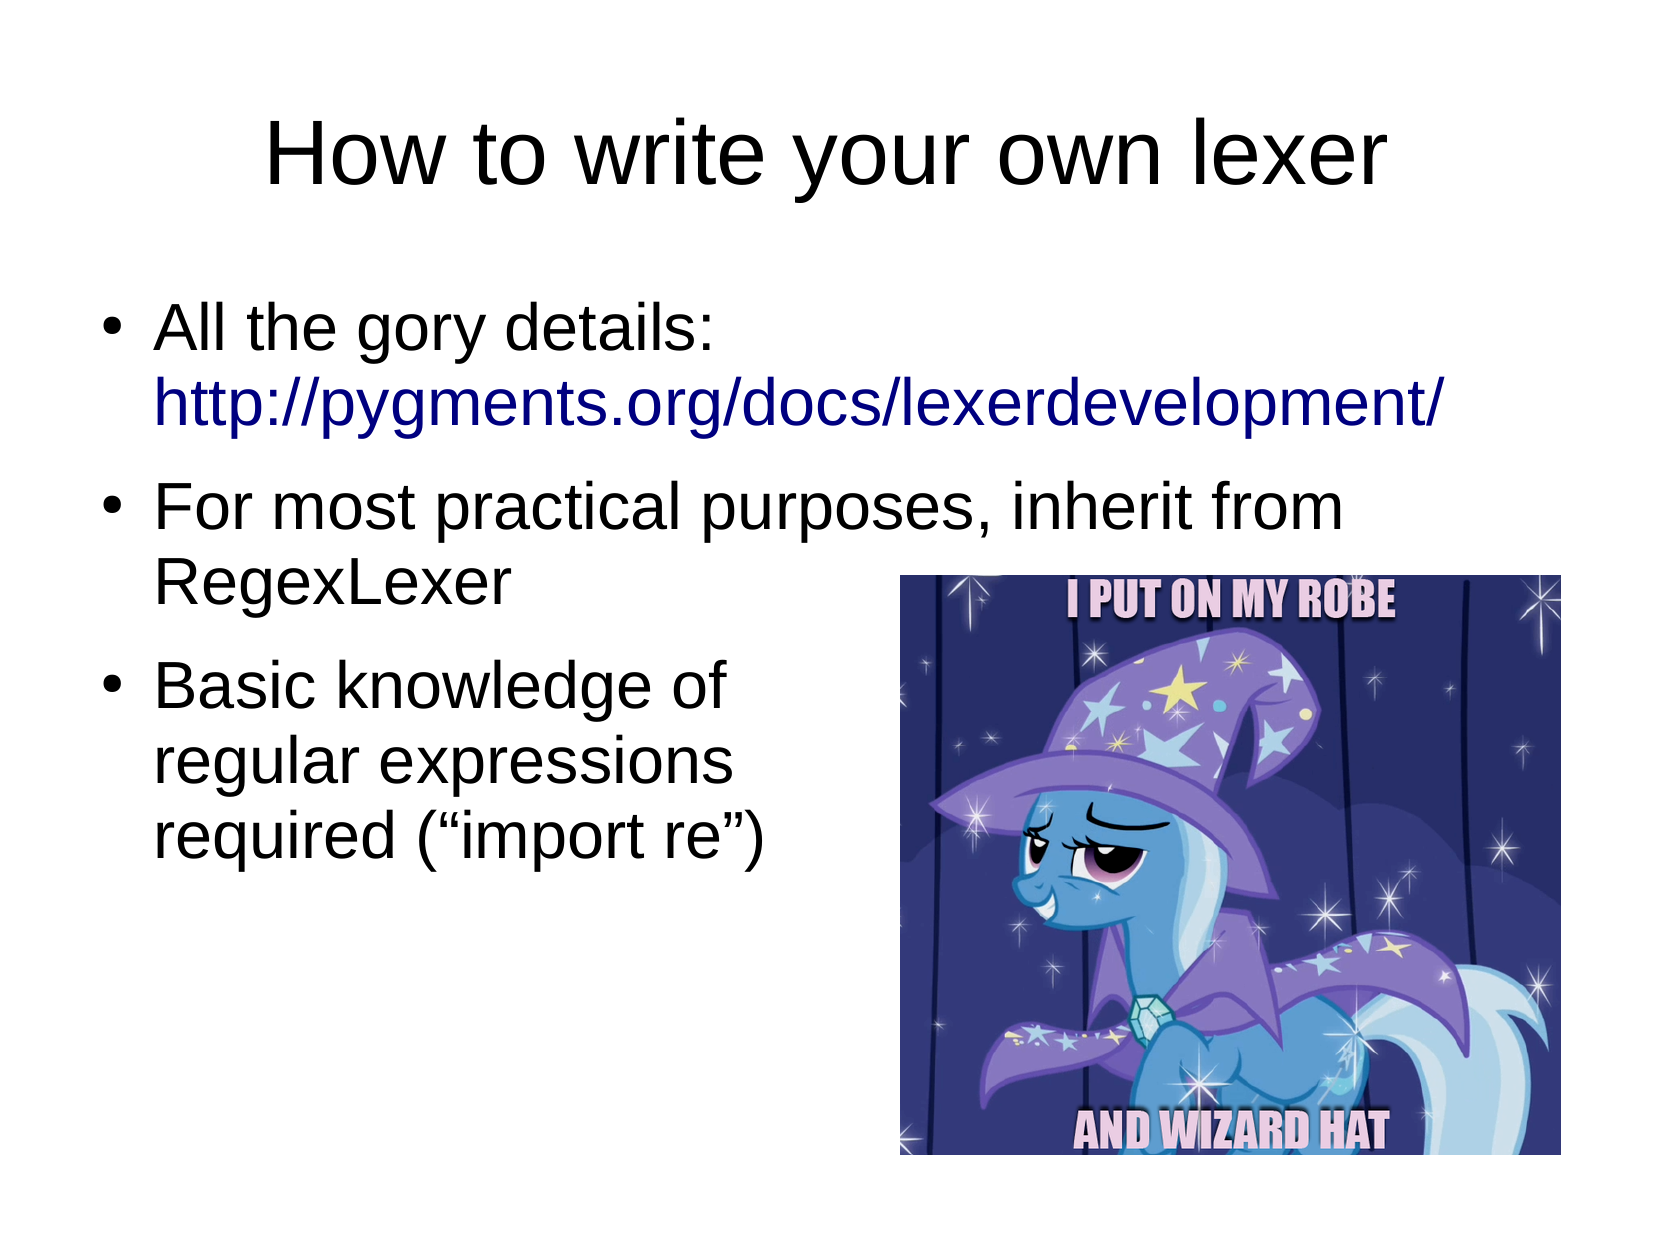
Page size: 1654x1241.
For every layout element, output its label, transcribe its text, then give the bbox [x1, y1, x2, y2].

title How to write your own lexer [82, 49, 1571, 257]
picture [900, 575, 1561, 1156]
list All the gory details: http://pygments.org/docs/lexerdevelopment/ For most practical purposes, inherit from RegexLexer Basic knowledge of regular expressions required (“import re”) [82, 290, 1571, 1010]
